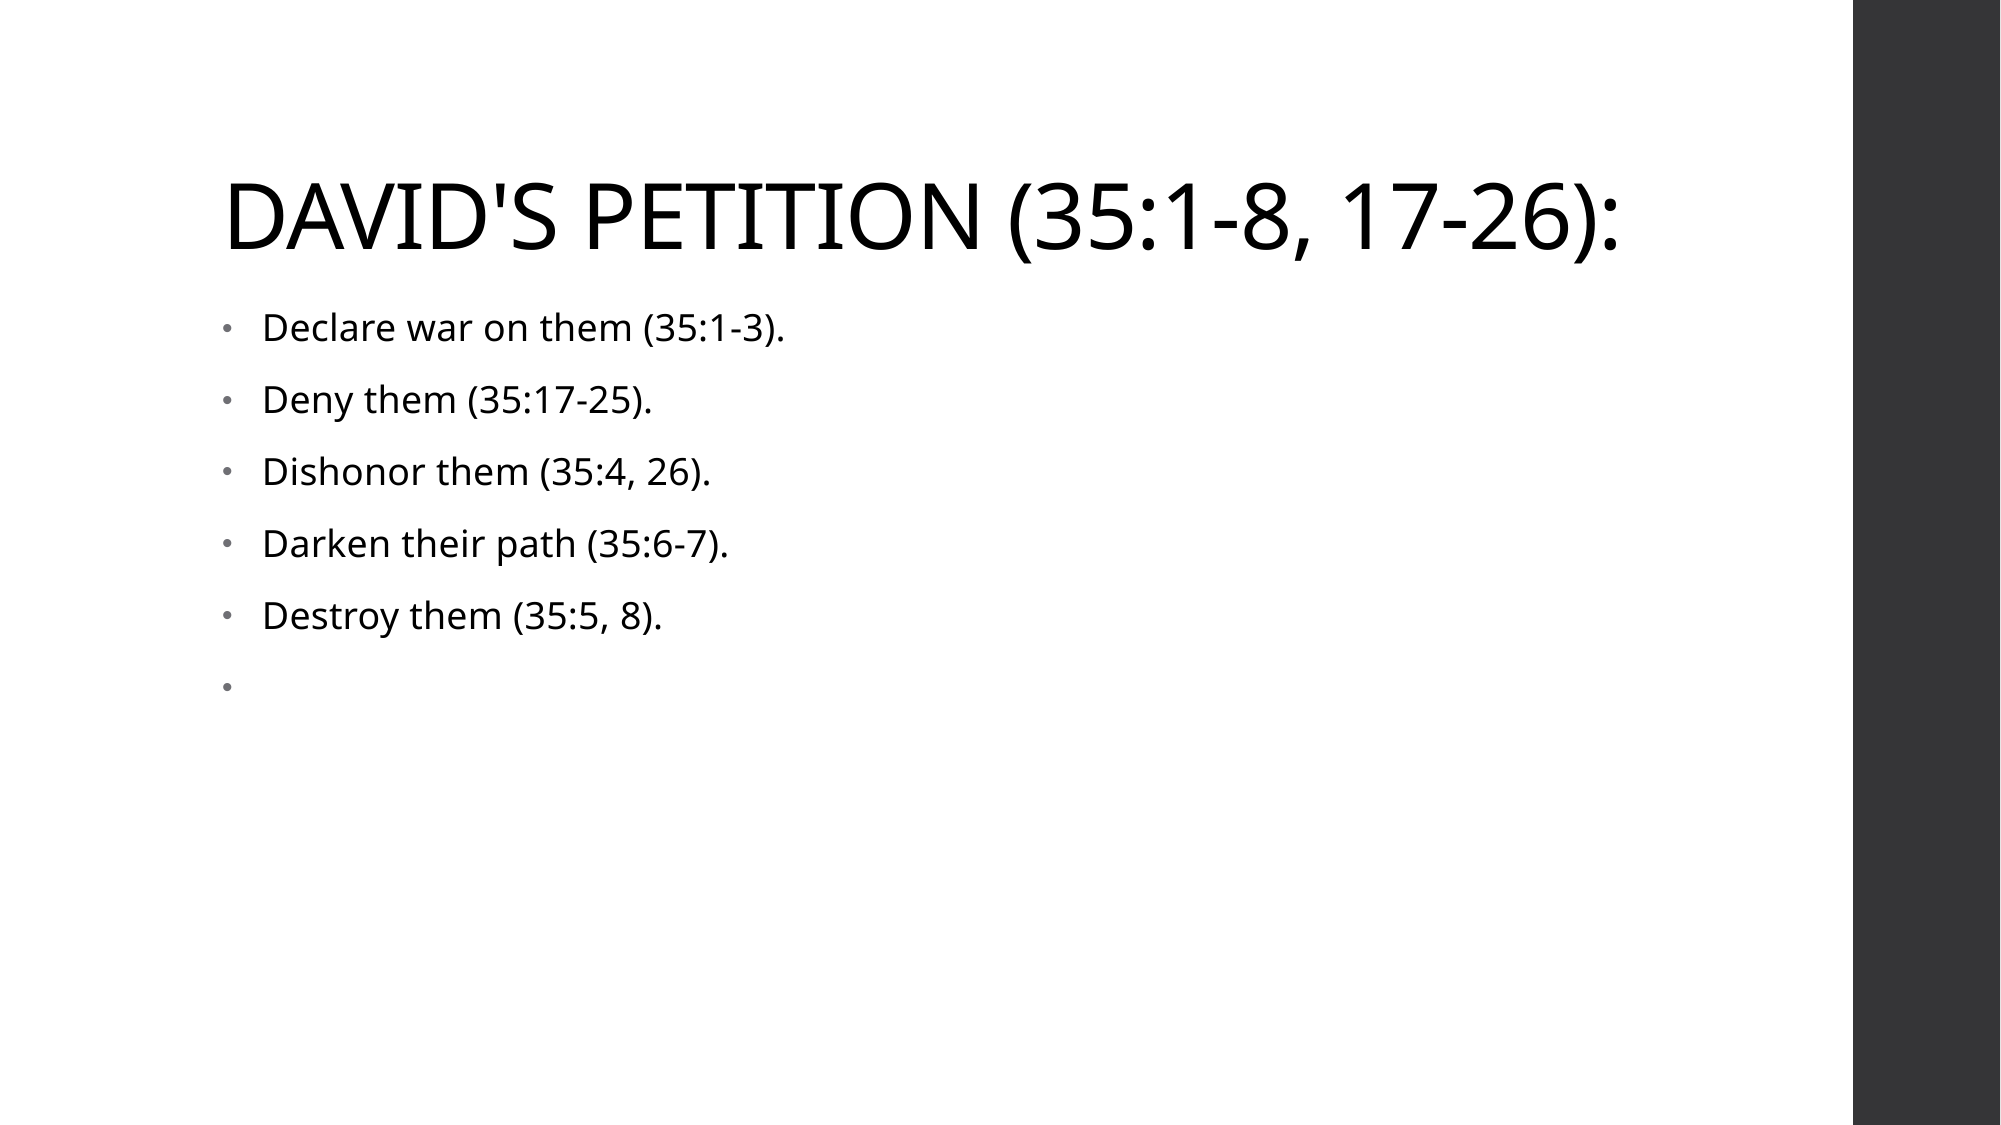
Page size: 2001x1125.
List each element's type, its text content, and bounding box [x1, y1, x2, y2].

title DAVID'S PETITION (35:1-8, 17-26): [206, 60, 1797, 278]
list Declare war on them (35:1-3). Deny them (35:17-25). Dishonor them (35:4, 26). Darken their path (35:6-7). Destroy them (35:5, 8). [206, 299, 1617, 1014]
